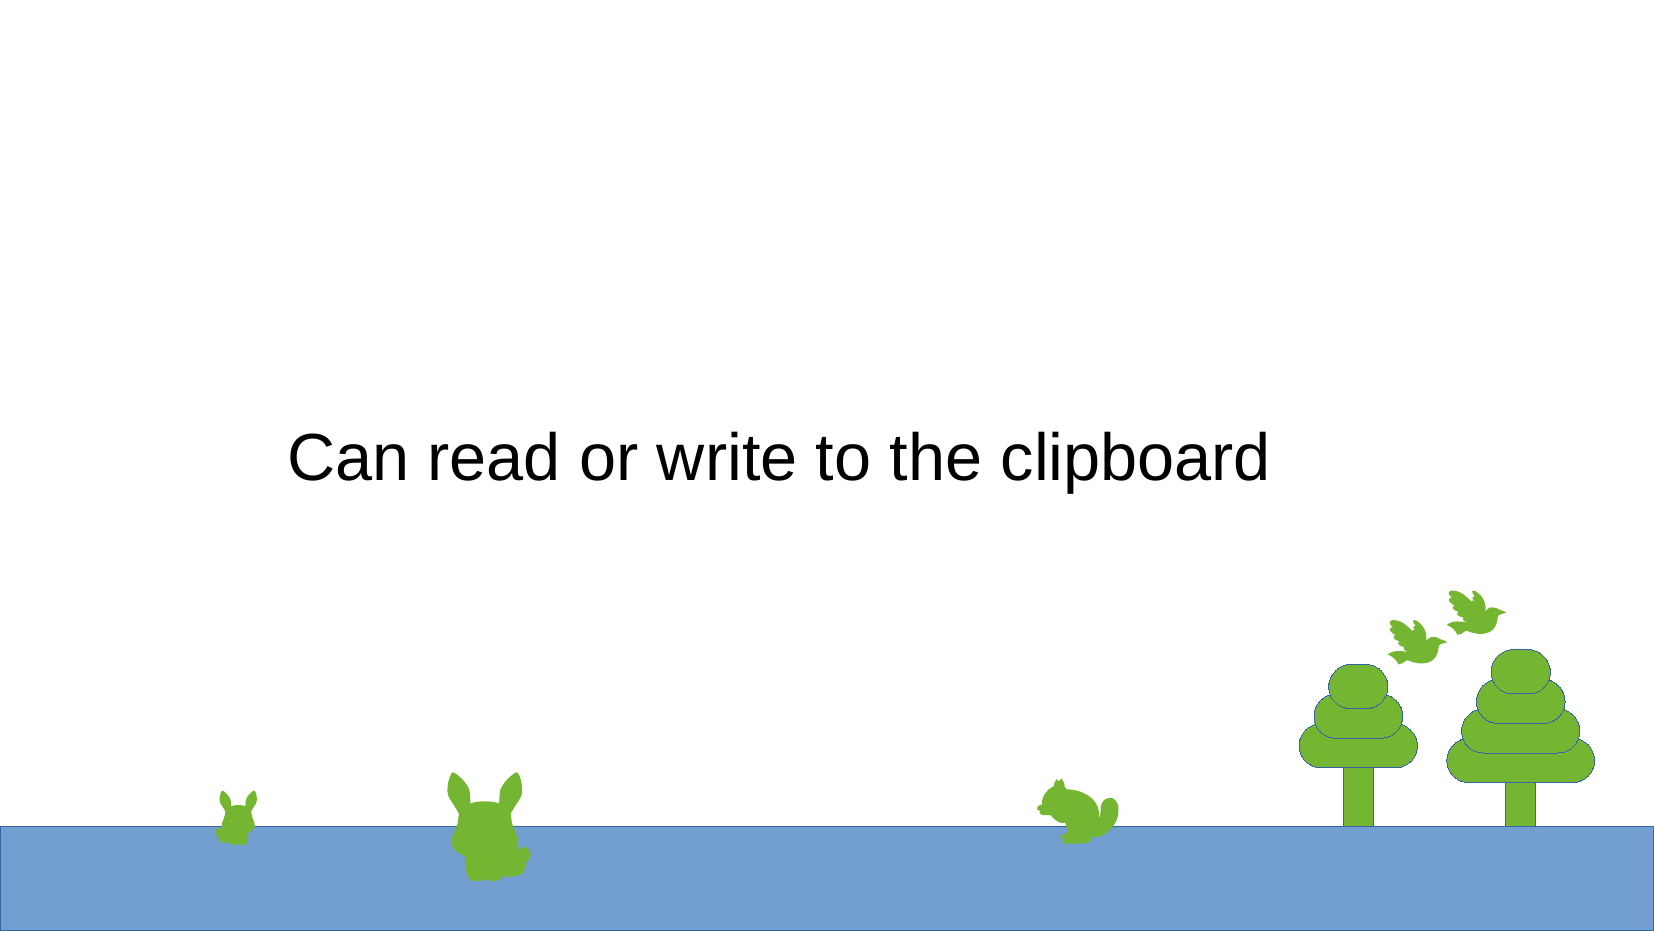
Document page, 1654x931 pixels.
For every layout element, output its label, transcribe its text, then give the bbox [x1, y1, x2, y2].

subtitle Can read or write to the clipboard [47, 150, 1512, 766]
